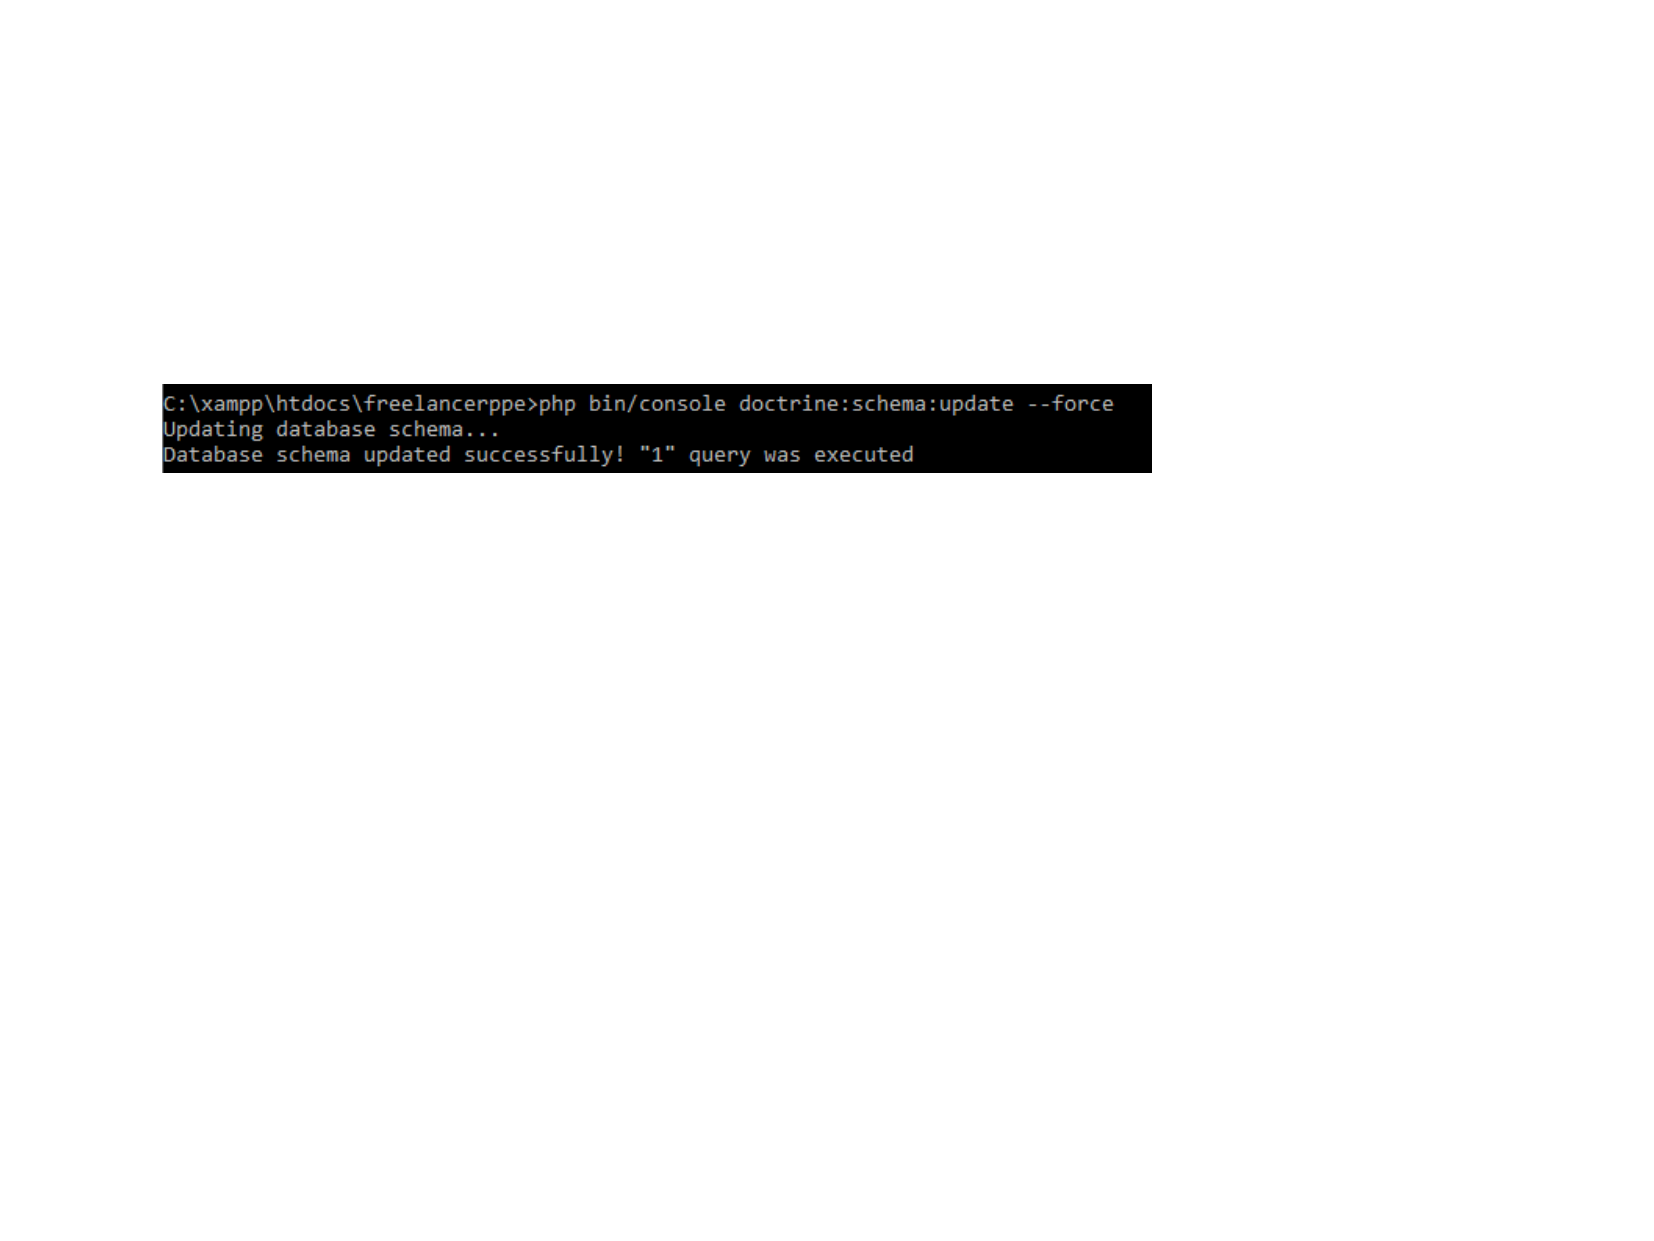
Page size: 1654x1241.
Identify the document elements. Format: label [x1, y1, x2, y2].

picture [162, 384, 1152, 473]
